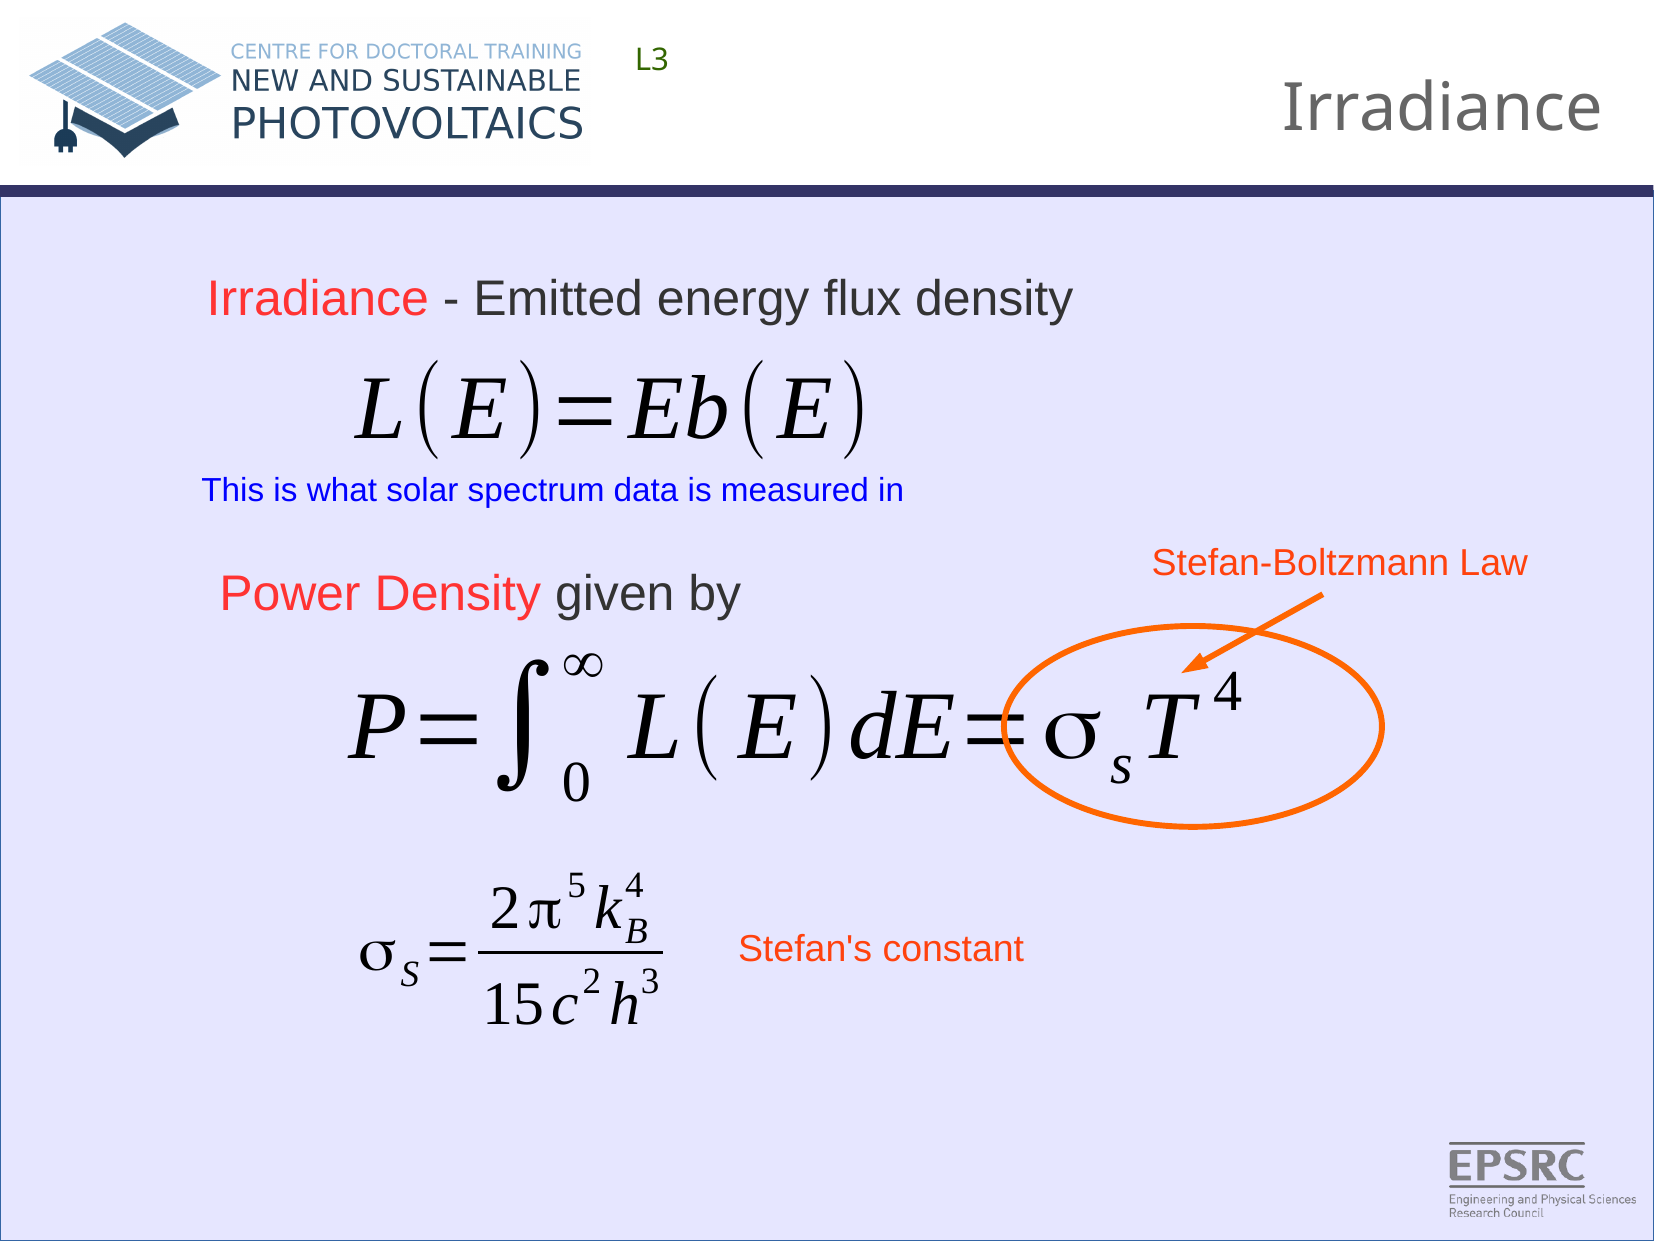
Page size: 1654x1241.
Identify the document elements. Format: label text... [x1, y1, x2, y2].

text_box Stefan-Boltzmann Law [1133, 531, 1654, 595]
chart [318, 649, 1082, 812]
text_box [1108, 635, 1378, 823]
text_box Power Density given by [201, 555, 760, 633]
text_box L3 [620, 29, 880, 80]
text_box [1083, 629, 1245, 649]
text_box [0, 197, 1654, 1241]
chart [1007, 649, 1266, 812]
picture [19, 17, 591, 166]
text_box Irradiance - Emitted energy flux density [188, 259, 1092, 337]
text_box Irradiance [767, 51, 1619, 142]
picture [1449, 1142, 1636, 1217]
text_box This is what solar spectrum data is measured in [183, 460, 924, 519]
chart [327, 352, 895, 460]
chart [342, 862, 681, 1038]
text_box Stefan's constant [720, 917, 1406, 981]
